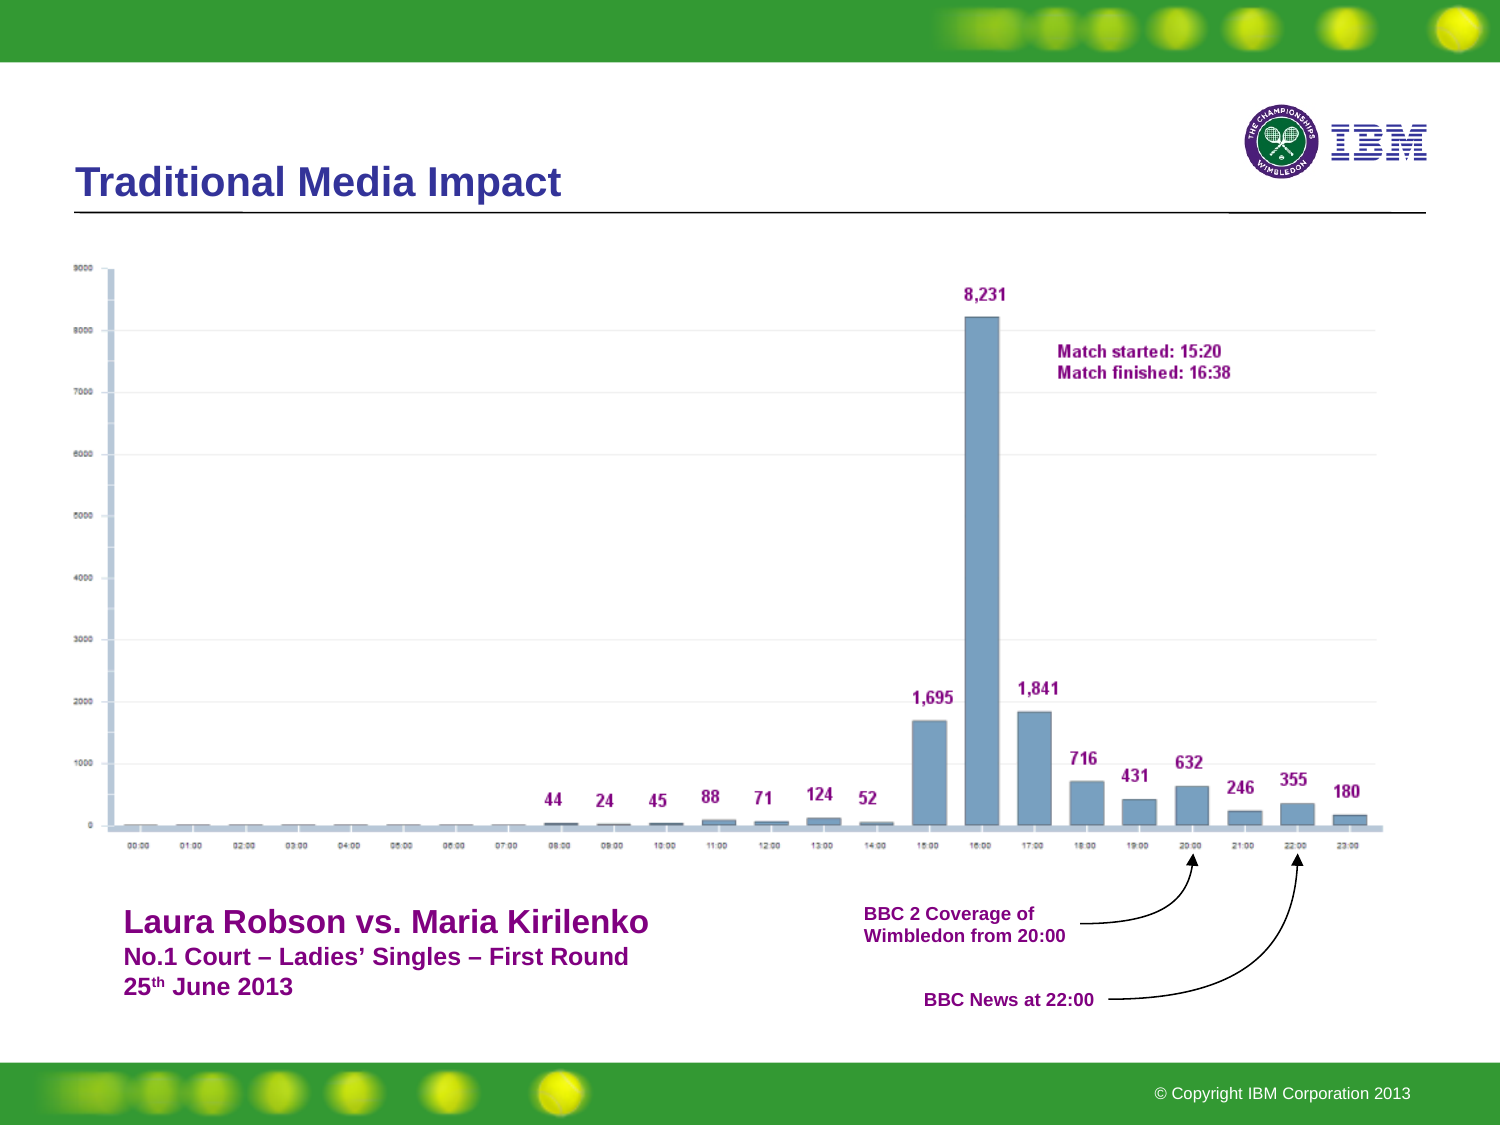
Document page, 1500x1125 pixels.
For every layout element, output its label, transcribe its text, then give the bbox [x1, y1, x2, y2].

text_box BBC News at 22:00 [909, 980, 1110, 1019]
picture [67, 252, 1419, 860]
title Traditional Media Impact [75, 75, 1425, 213]
text_box BBC 2 Coverage of Wimbledon from 20:00 [849, 893, 1081, 954]
picture [1425, 117, 1432, 165]
text_box Laura Robson vs. Maria Kirilenko No.1 Court – Ladies’ Singles – First Round 25th June 2013 [108, 892, 666, 1009]
picture [903, 4, 1492, 55]
picture [5, 1068, 595, 1120]
